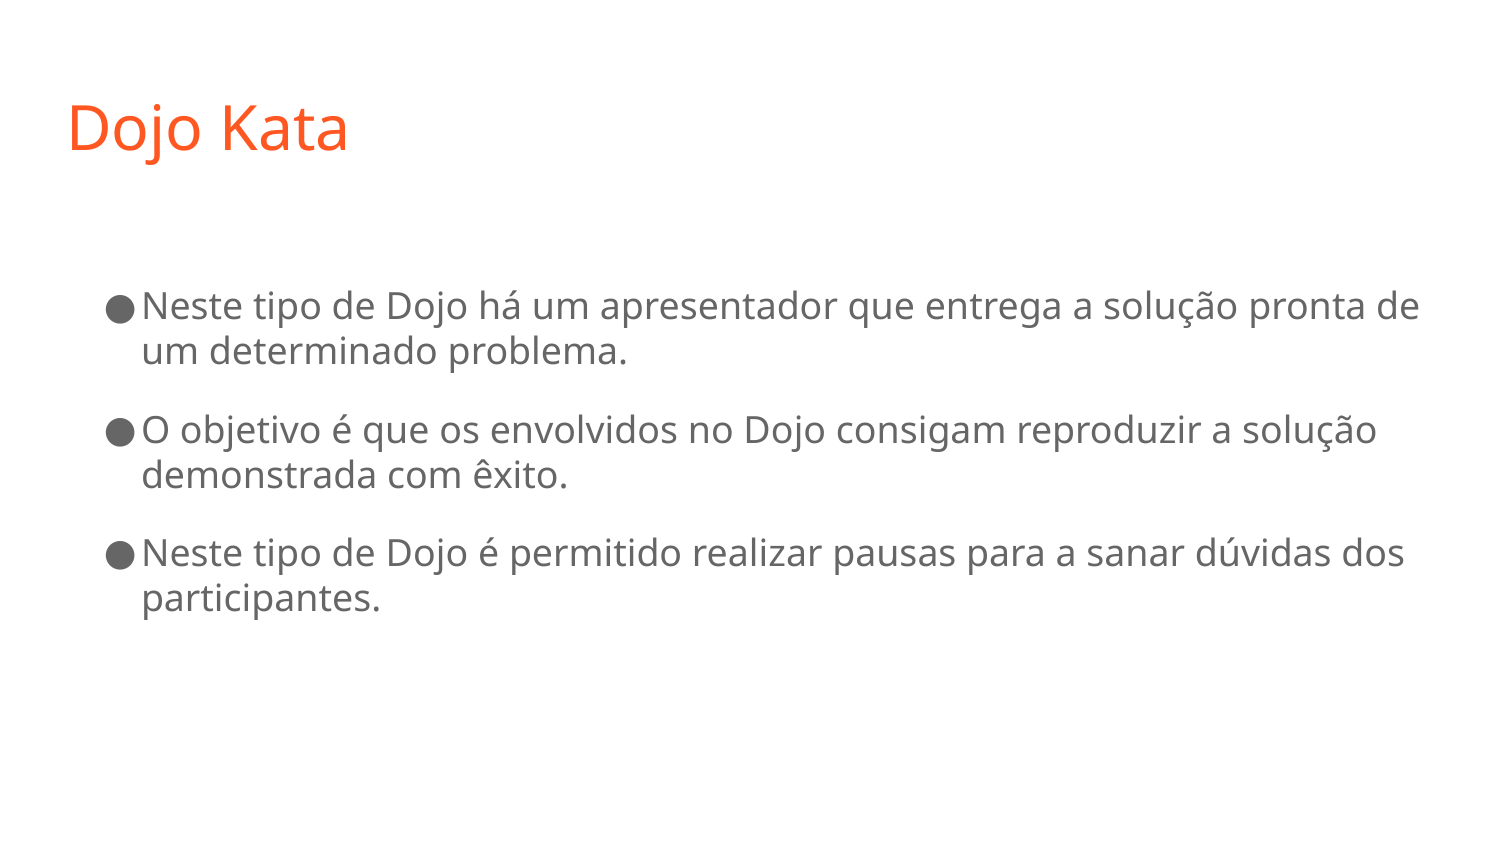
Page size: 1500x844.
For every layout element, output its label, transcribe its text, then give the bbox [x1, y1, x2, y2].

list Neste tipo de Dojo há um apresentador que entrega a solução pronta de um determinado problema. O objetivo é que os envolvidos no Dojo consigam reproduzir a solução demonstrada com êxito. Neste tipo de Dojo é permitido realizar pausas para a sanar dúvidas dos participantes. [51, 189, 1449, 750]
title Dojo Kata [51, 72, 1449, 167]
